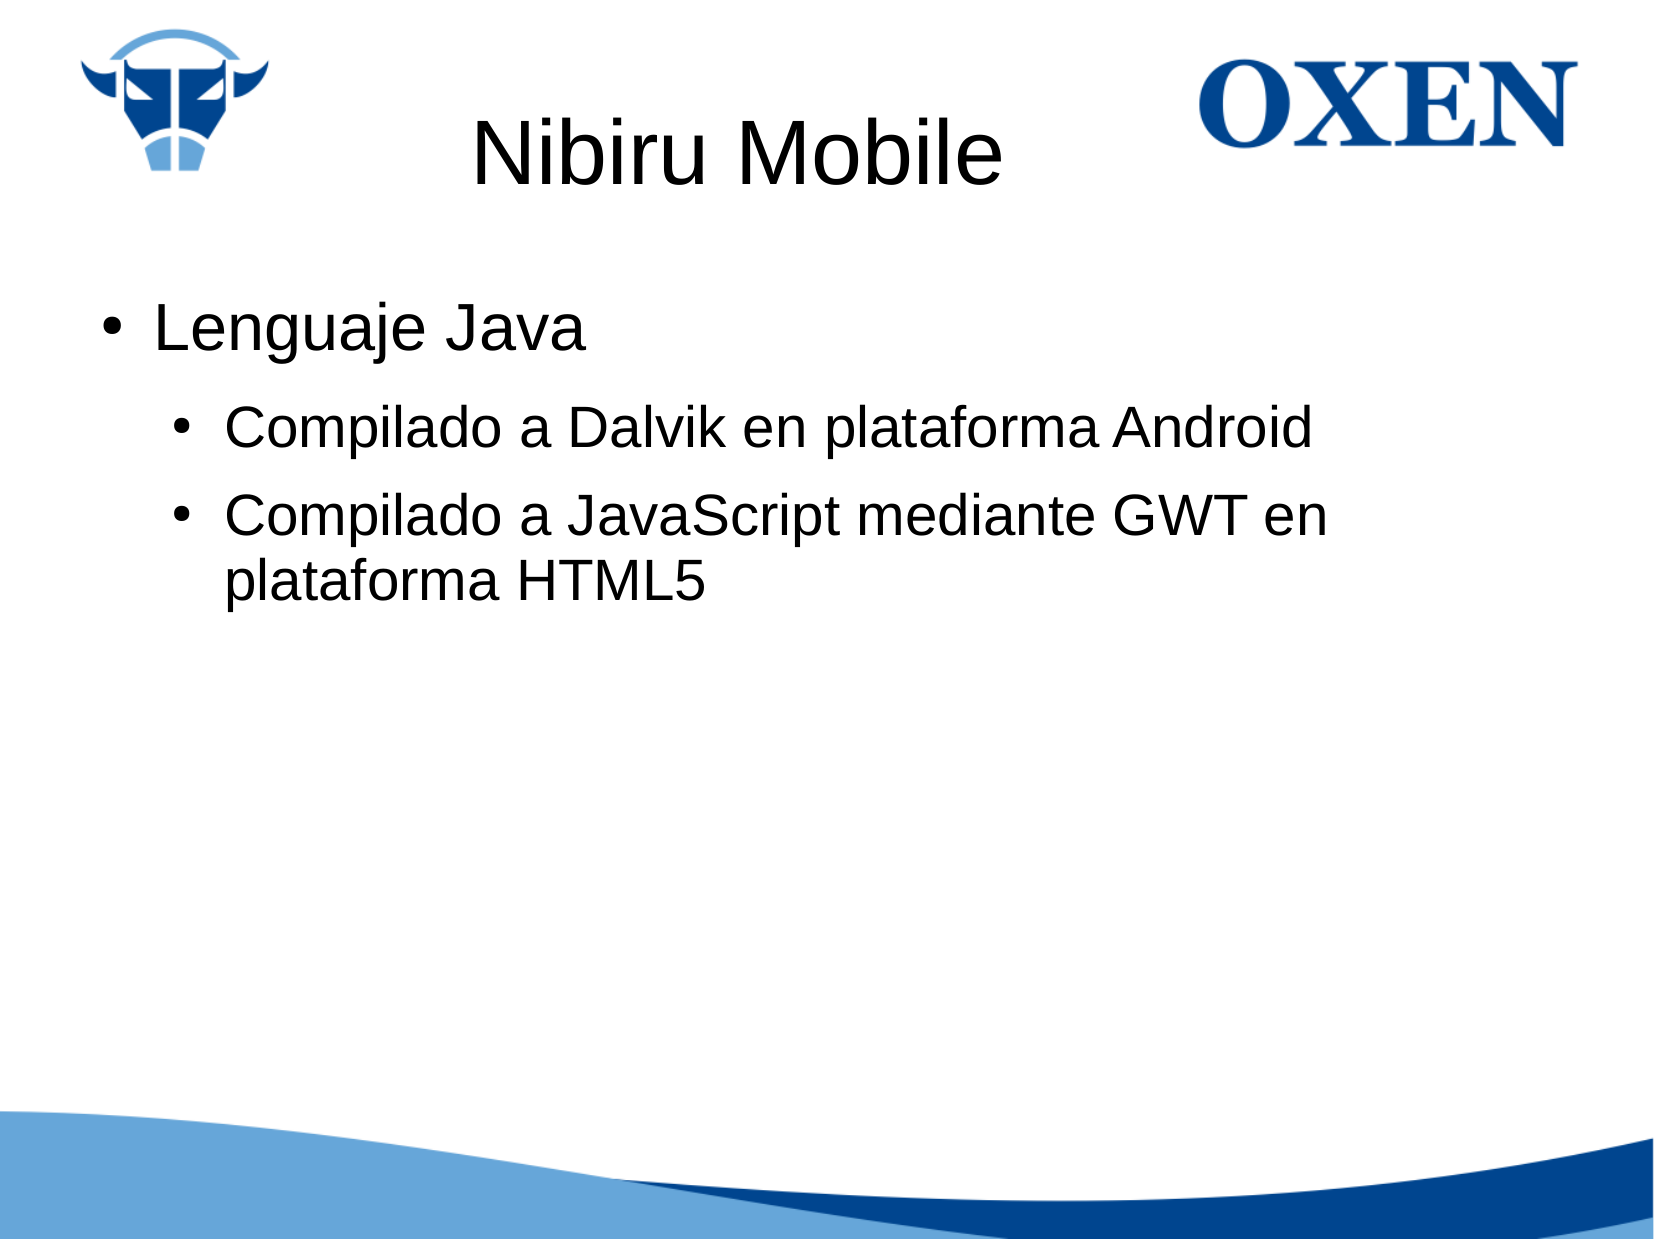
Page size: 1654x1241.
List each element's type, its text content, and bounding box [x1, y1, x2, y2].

title Nibiru Mobile [265, 56, 1211, 250]
picture [0, 1104, 1654, 1239]
list Lenguaje Java Compilado a Dalvik en plataforma Android Compilado a JavaScript mediante GWT en plataforma HTML5 [82, 290, 1571, 1094]
picture [5, 11, 1654, 195]
